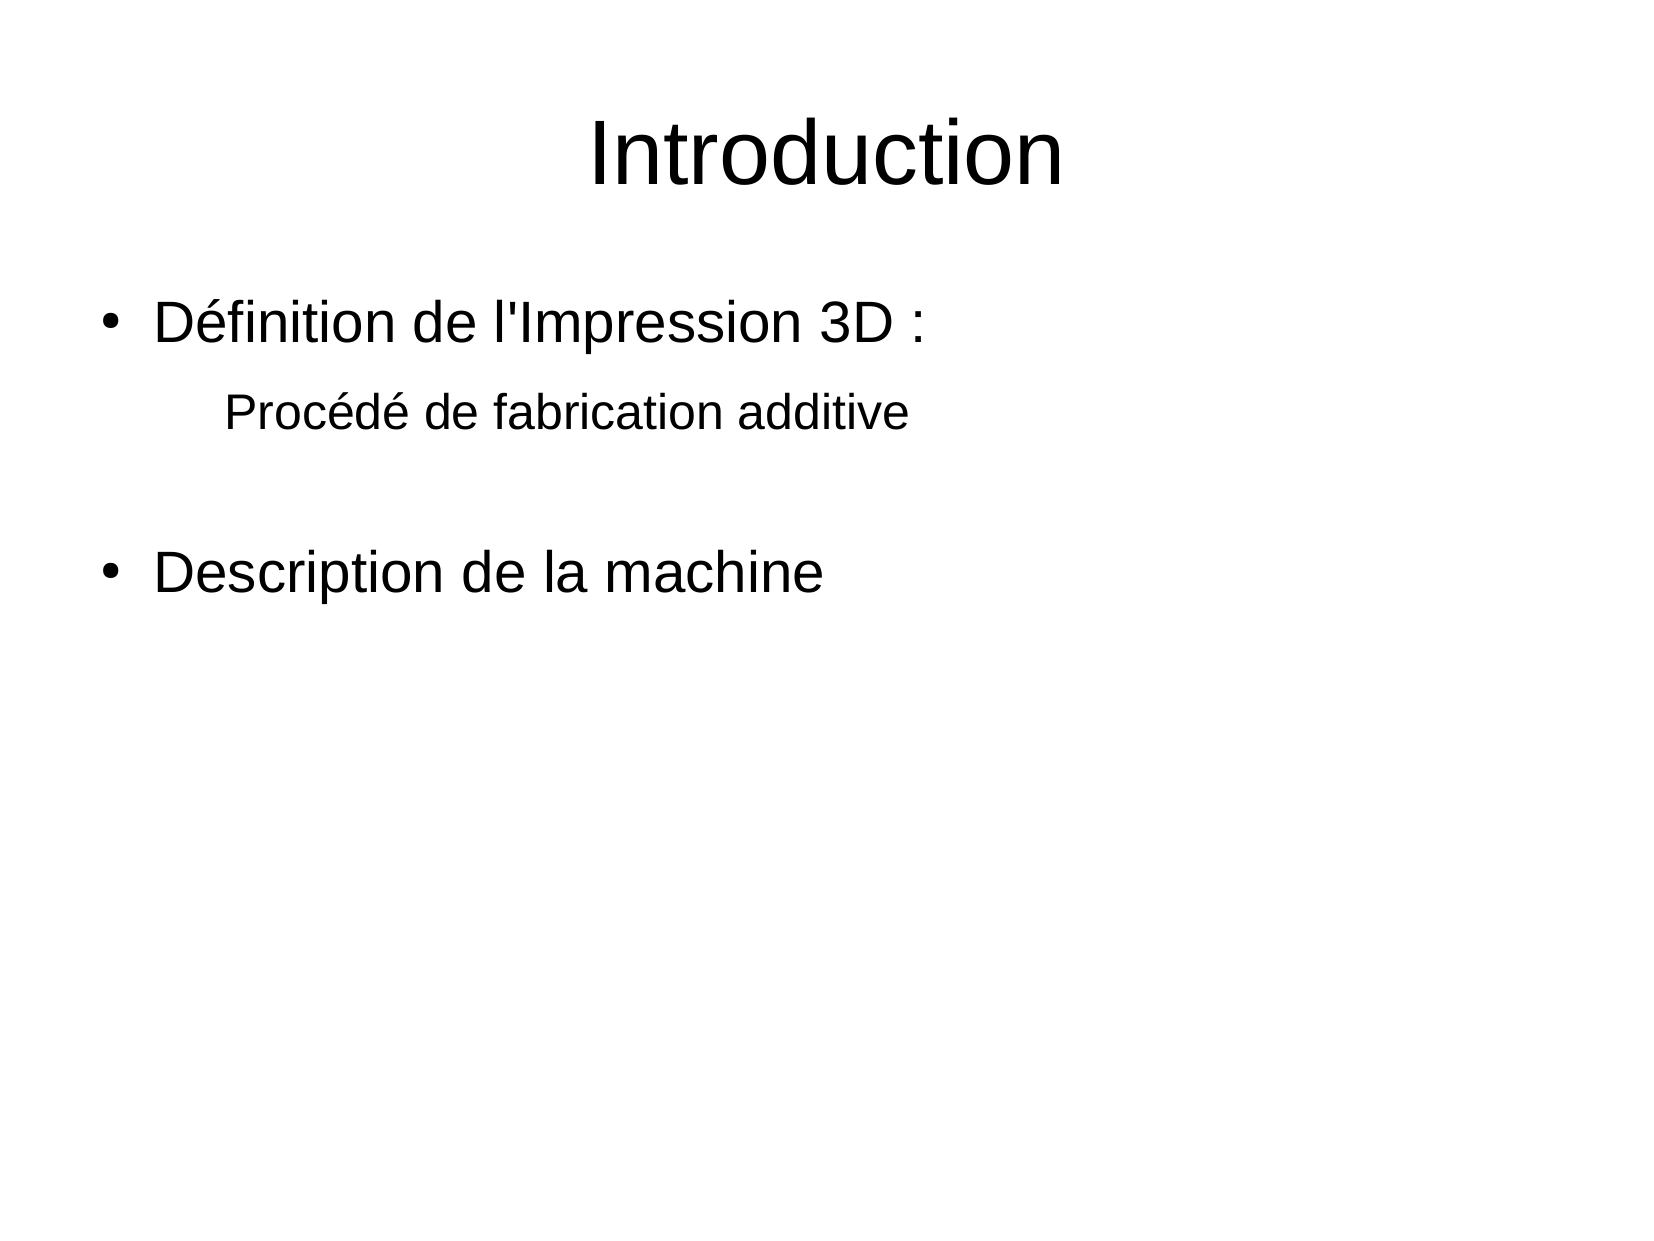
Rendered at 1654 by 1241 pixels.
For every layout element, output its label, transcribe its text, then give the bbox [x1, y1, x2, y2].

title Introduction [82, 49, 1571, 257]
list Définition de l'Impression 3D : Procédé de fabrication additive Description de la machine [82, 290, 1571, 1010]
